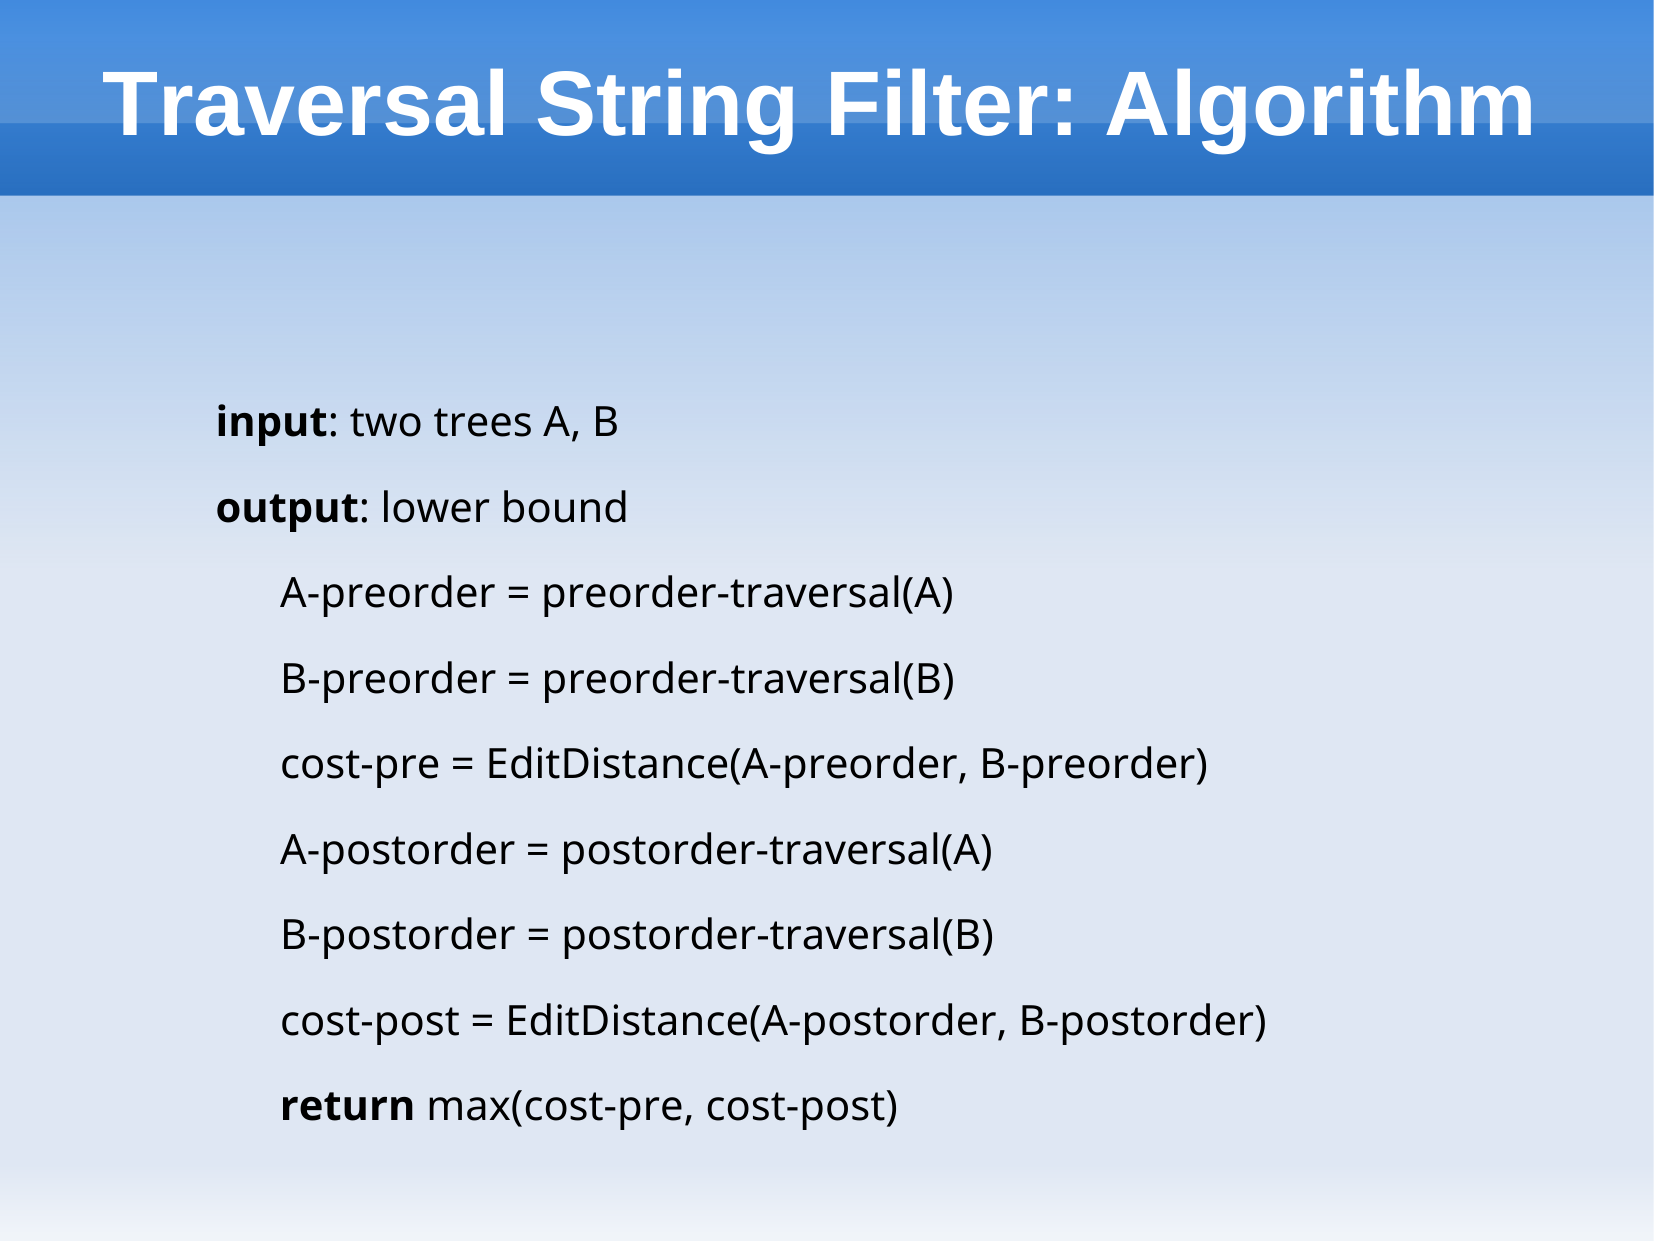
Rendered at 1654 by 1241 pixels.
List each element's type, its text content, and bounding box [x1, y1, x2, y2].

title Traversal String Filter: Algorithm [76, 7, 1565, 200]
text_box input: two trees A, B output: lower bound A-preorder = preorder-traversal(A) B-preorder = preorder-traversal(B) cost-pre = EditDistance(A-preorder, B-preorder) A-postorder = postorder-traversal(A) B-postorder = postorder-traversal(B) cost-post = EditDistance(A-postorder, B-postorder) return max(cost-pre, cost-post) [200, 356, 1501, 1031]
picture [0, 0, 1654, 1241]
